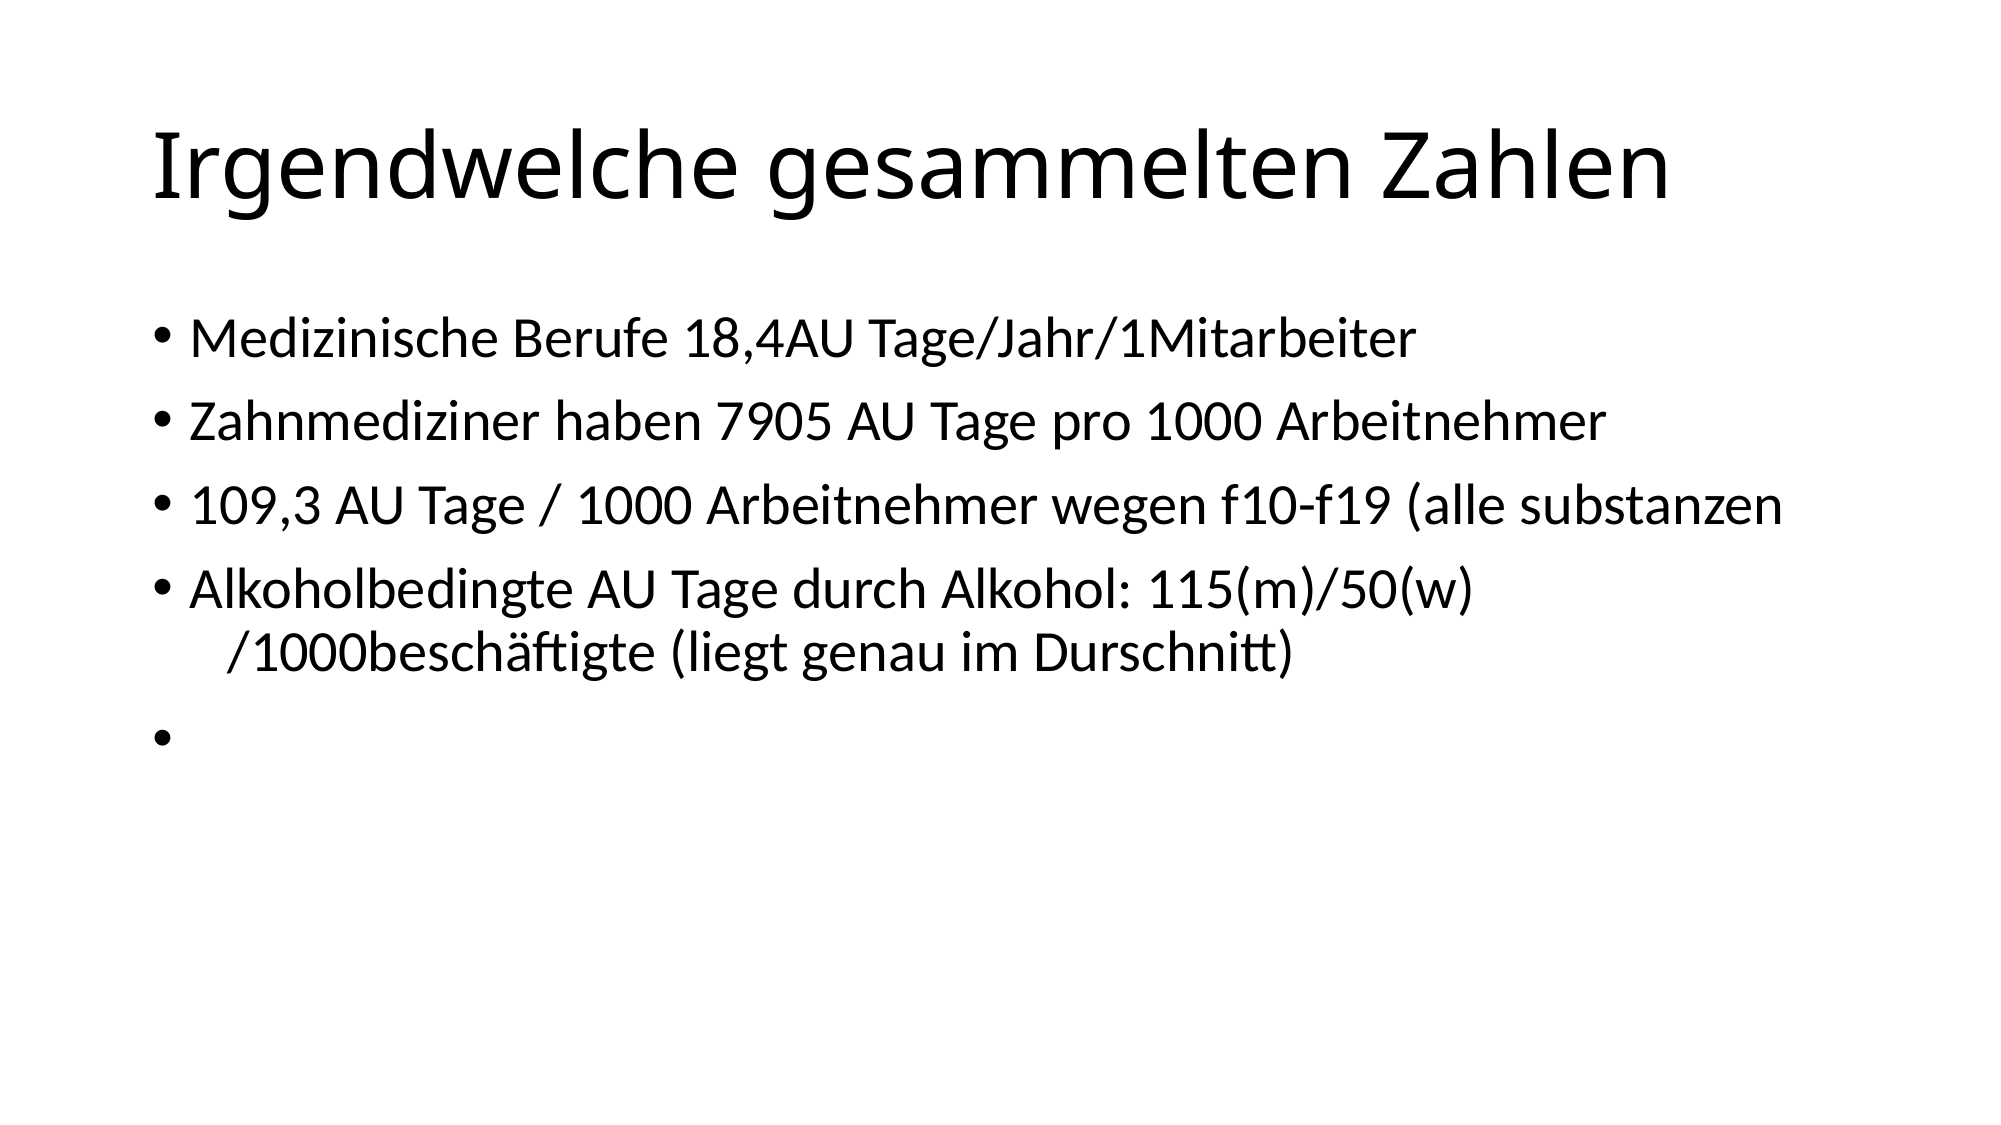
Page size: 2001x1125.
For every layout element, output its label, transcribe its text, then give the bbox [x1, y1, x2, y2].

list Medizinische Berufe 18,4AU Tage/Jahr/1Mitarbeiter Zahnmediziner haben 7905 AU Tage pro 1000 Arbeitnehmer 109,3 AU Tage / 1000 Arbeitnehmer wegen f10-f19 (alle substanzen Alkoholbedingte AU Tage durch Alkohol: 115(m)/50(w) /1000beschäftigte (liegt genau im Durschnitt) [137, 299, 1863, 1014]
title Irgendwelche gesammelten Zahlen [137, 59, 1863, 278]
